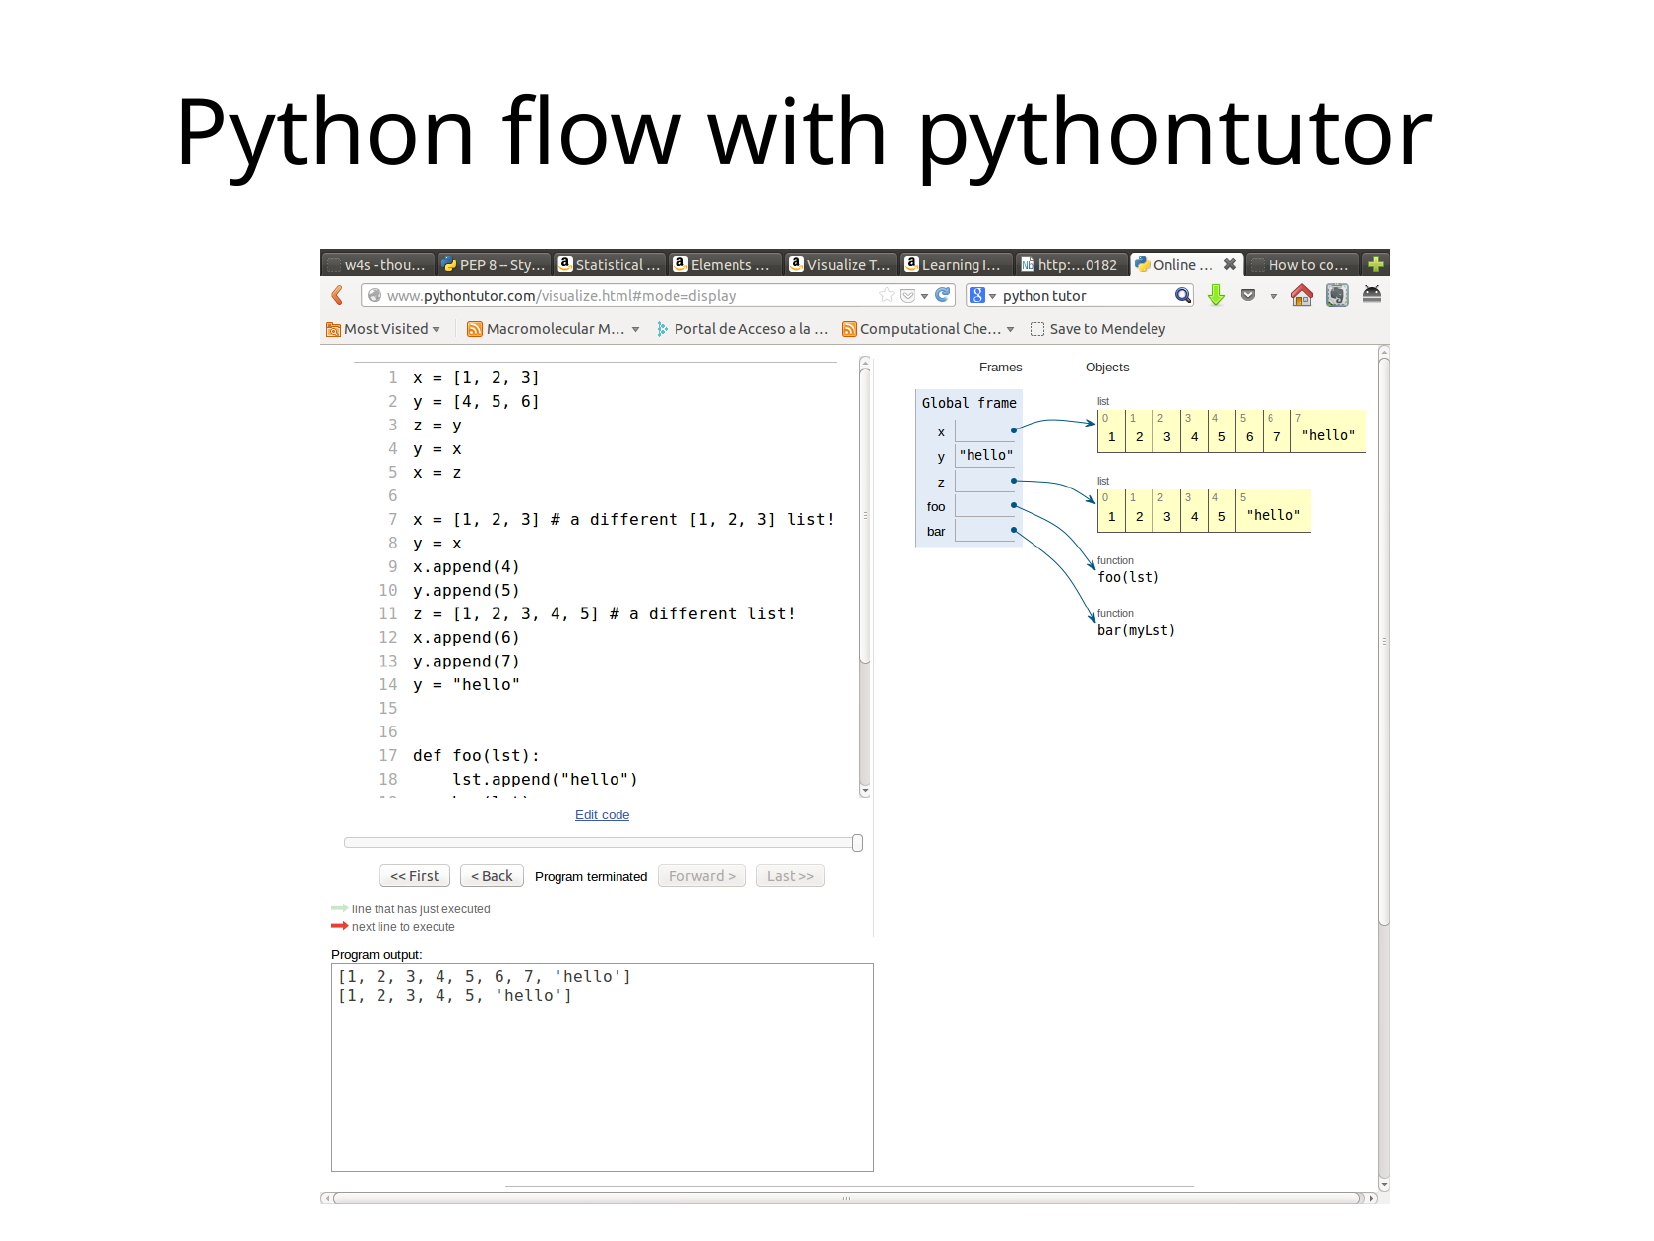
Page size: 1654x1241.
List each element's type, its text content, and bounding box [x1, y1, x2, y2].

picture [320, 249, 1390, 1204]
title Python flow with pythontutor [79, 25, 1531, 233]
